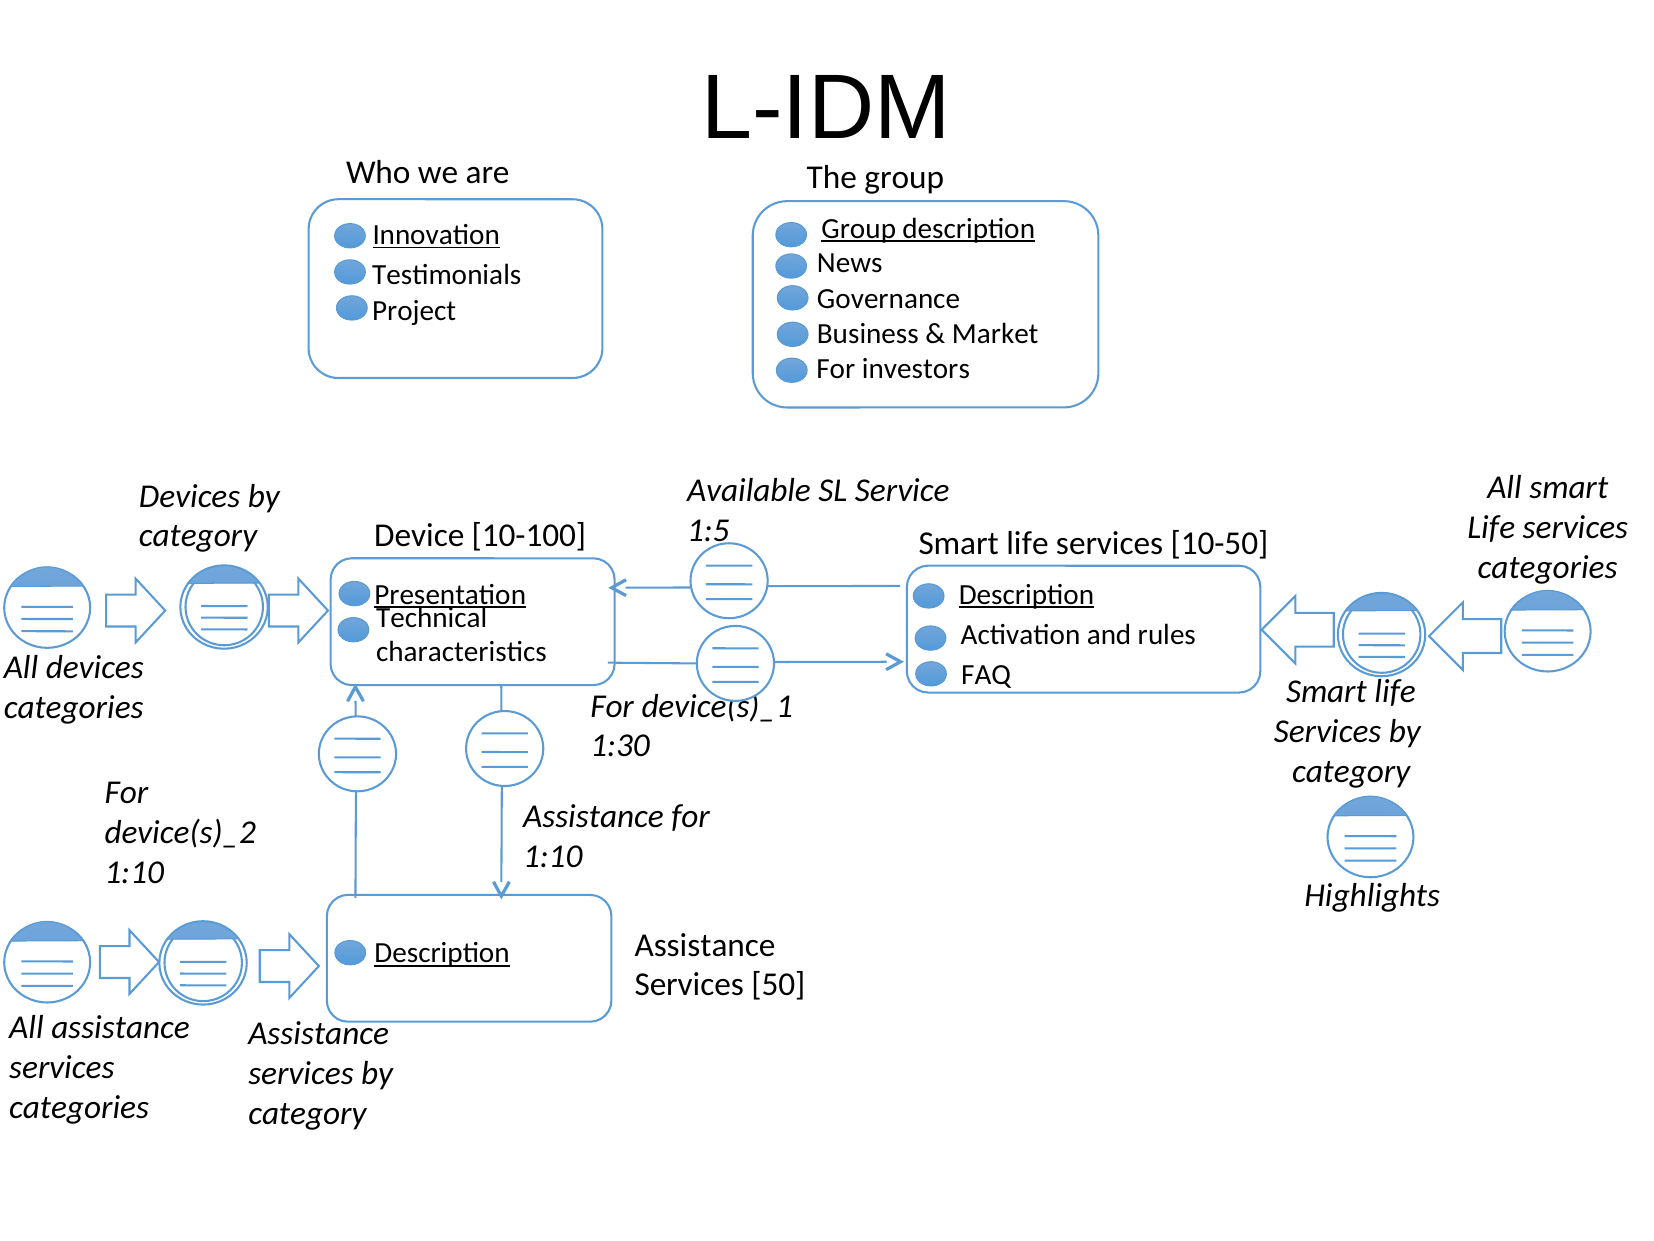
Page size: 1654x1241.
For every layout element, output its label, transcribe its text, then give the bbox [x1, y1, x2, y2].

text_box [609, 664, 615, 676]
text_box For device(s)_1 1:30 [575, 676, 886, 771]
text_box Assistance for 1:10 [508, 786, 756, 882]
text_box [1026, 252, 1099, 306]
text_box [4, 566, 91, 648]
text_box [1146, 658, 1261, 693]
text_box Governance [802, 272, 1026, 306]
text_box Smart life Services by category [1220, 661, 1483, 797]
text_box [690, 543, 768, 619]
text_box [326, 894, 612, 1022]
text_box Project [357, 284, 581, 334]
text_box Assistance Services [50] [619, 915, 821, 1010]
text_box Assistance services by category [233, 1004, 409, 1139]
text_box Description [359, 926, 599, 977]
text_box [106, 578, 166, 643]
text_box Business & Market [802, 306, 1116, 342]
title L-IDM [82, 49, 1571, 166]
text_box [180, 565, 328, 649]
text_box [1337, 592, 1426, 677]
text_box Description [943, 567, 1258, 618]
text_box FAQ [946, 648, 1146, 698]
text_box All devices categories [0, 637, 160, 733]
text_box All smart Life services categories [1334, 458, 1654, 593]
text_box [752, 201, 1093, 408]
text_box [1504, 590, 1591, 672]
text_box News [820, 258, 830, 272]
text_box For investors [801, 342, 1116, 392]
text_box [318, 716, 397, 792]
text_box The group [791, 166, 959, 203]
text_box Group description [806, 202, 1158, 252]
text_box [1327, 796, 1414, 878]
text_box Who we are [331, 166, 525, 198]
text_box Presentation [359, 567, 674, 618]
text_box Highlights [1159, 865, 1586, 921]
text_box [1429, 602, 1502, 670]
text_box Testimonials [357, 247, 581, 284]
text_box For device(s)_2 1:10 [89, 762, 319, 898]
text_box [259, 934, 319, 998]
text_box [696, 625, 775, 701]
text_box [330, 558, 611, 686]
text_box Available SL Service 1:5 [672, 460, 1111, 556]
text_box Devices by category [124, 466, 295, 562]
text_box Innovation [357, 207, 709, 258]
text_box Activation and rules [945, 608, 1278, 658]
text_box [1261, 595, 1334, 664]
text_box [466, 711, 544, 787]
text_box [99, 921, 247, 1005]
text_box [4, 921, 91, 1003]
text_box [609, 618, 615, 661]
text_box All assistance services categories [0, 997, 206, 1133]
text_box Smart life services [10-50] [903, 513, 1284, 569]
text_box Technical characteristics [361, 618, 609, 676]
text_box [906, 569, 947, 693]
text_box News [802, 240, 1026, 272]
text_box [308, 199, 603, 379]
text_box Device [10-100] [359, 506, 602, 562]
